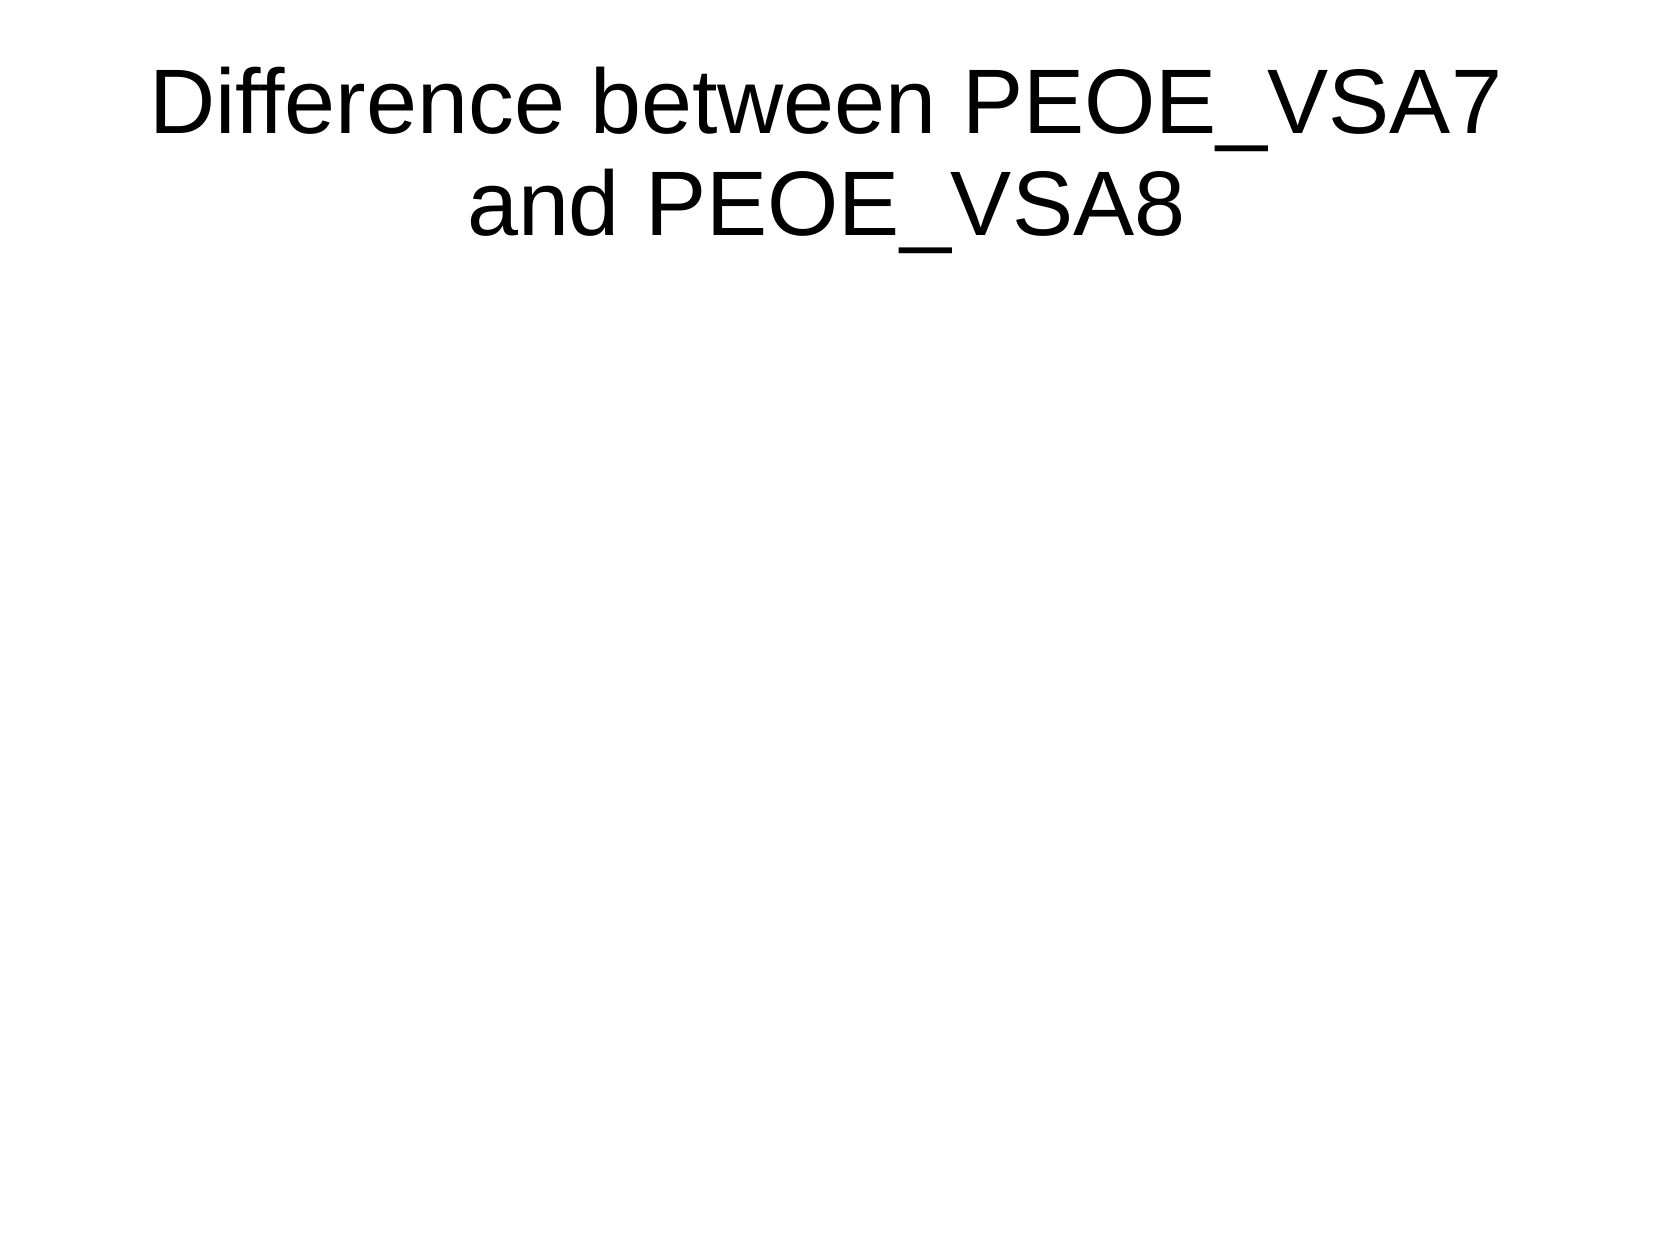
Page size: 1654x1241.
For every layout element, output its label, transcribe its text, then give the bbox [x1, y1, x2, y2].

title Difference between PEOE_VSA7 and PEOE_VSA8 [82, 49, 1571, 257]
